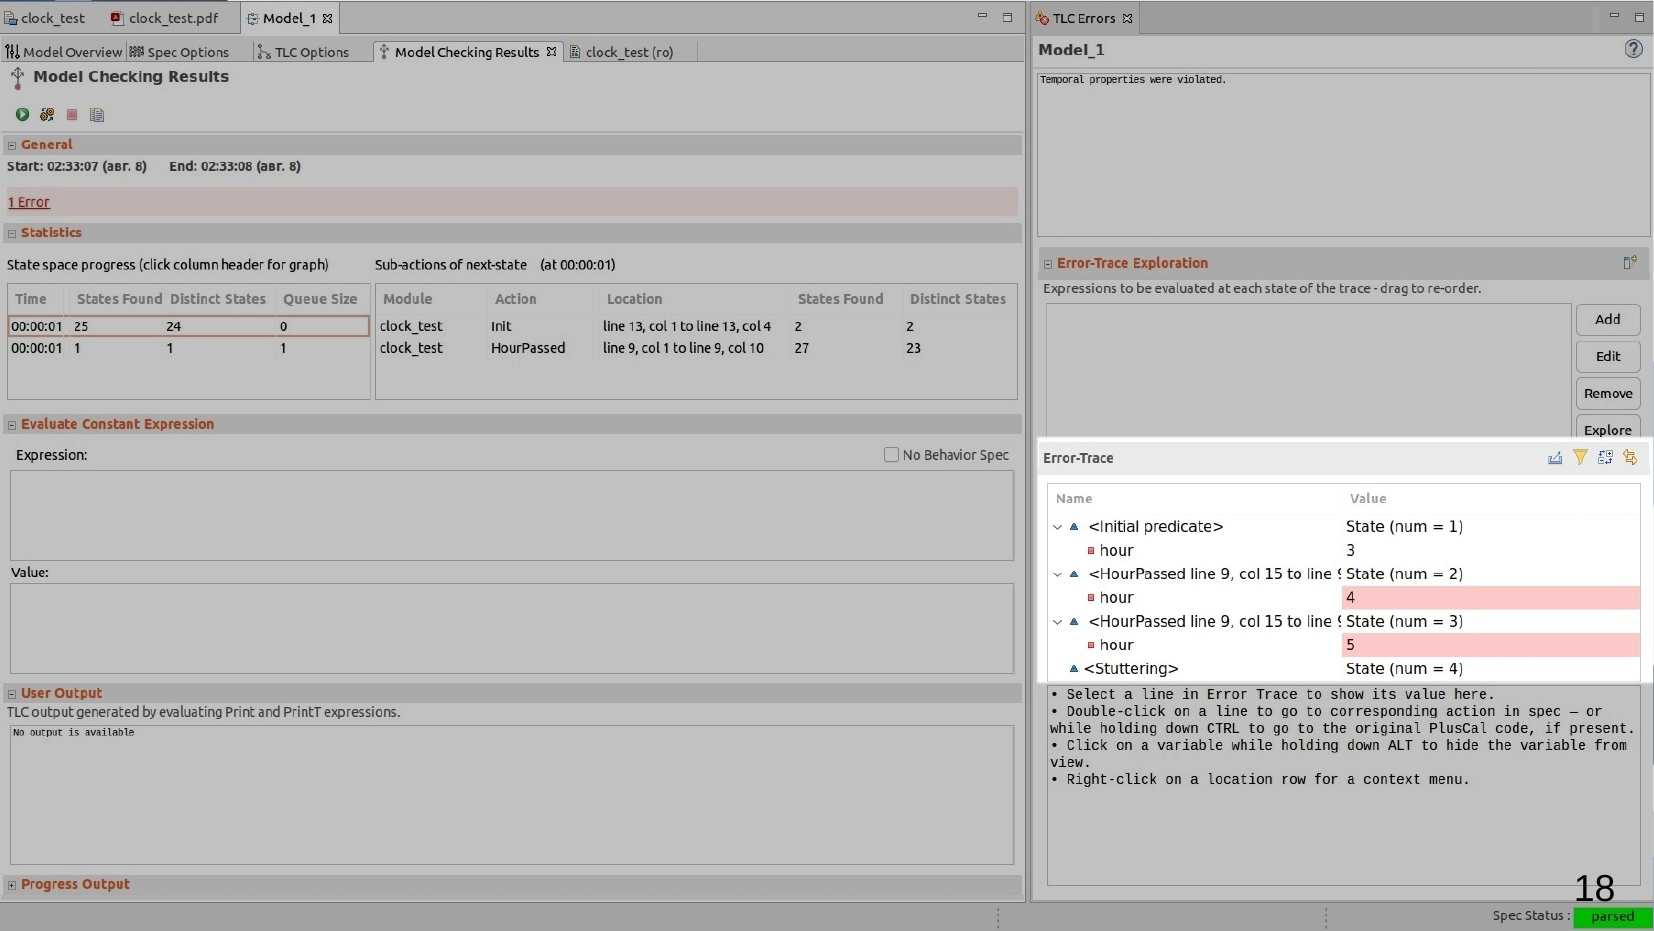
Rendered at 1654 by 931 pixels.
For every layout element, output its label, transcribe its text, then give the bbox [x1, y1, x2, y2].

picture [0, 0, 1654, 931]
text_box <number> [1559, 859, 1654, 917]
